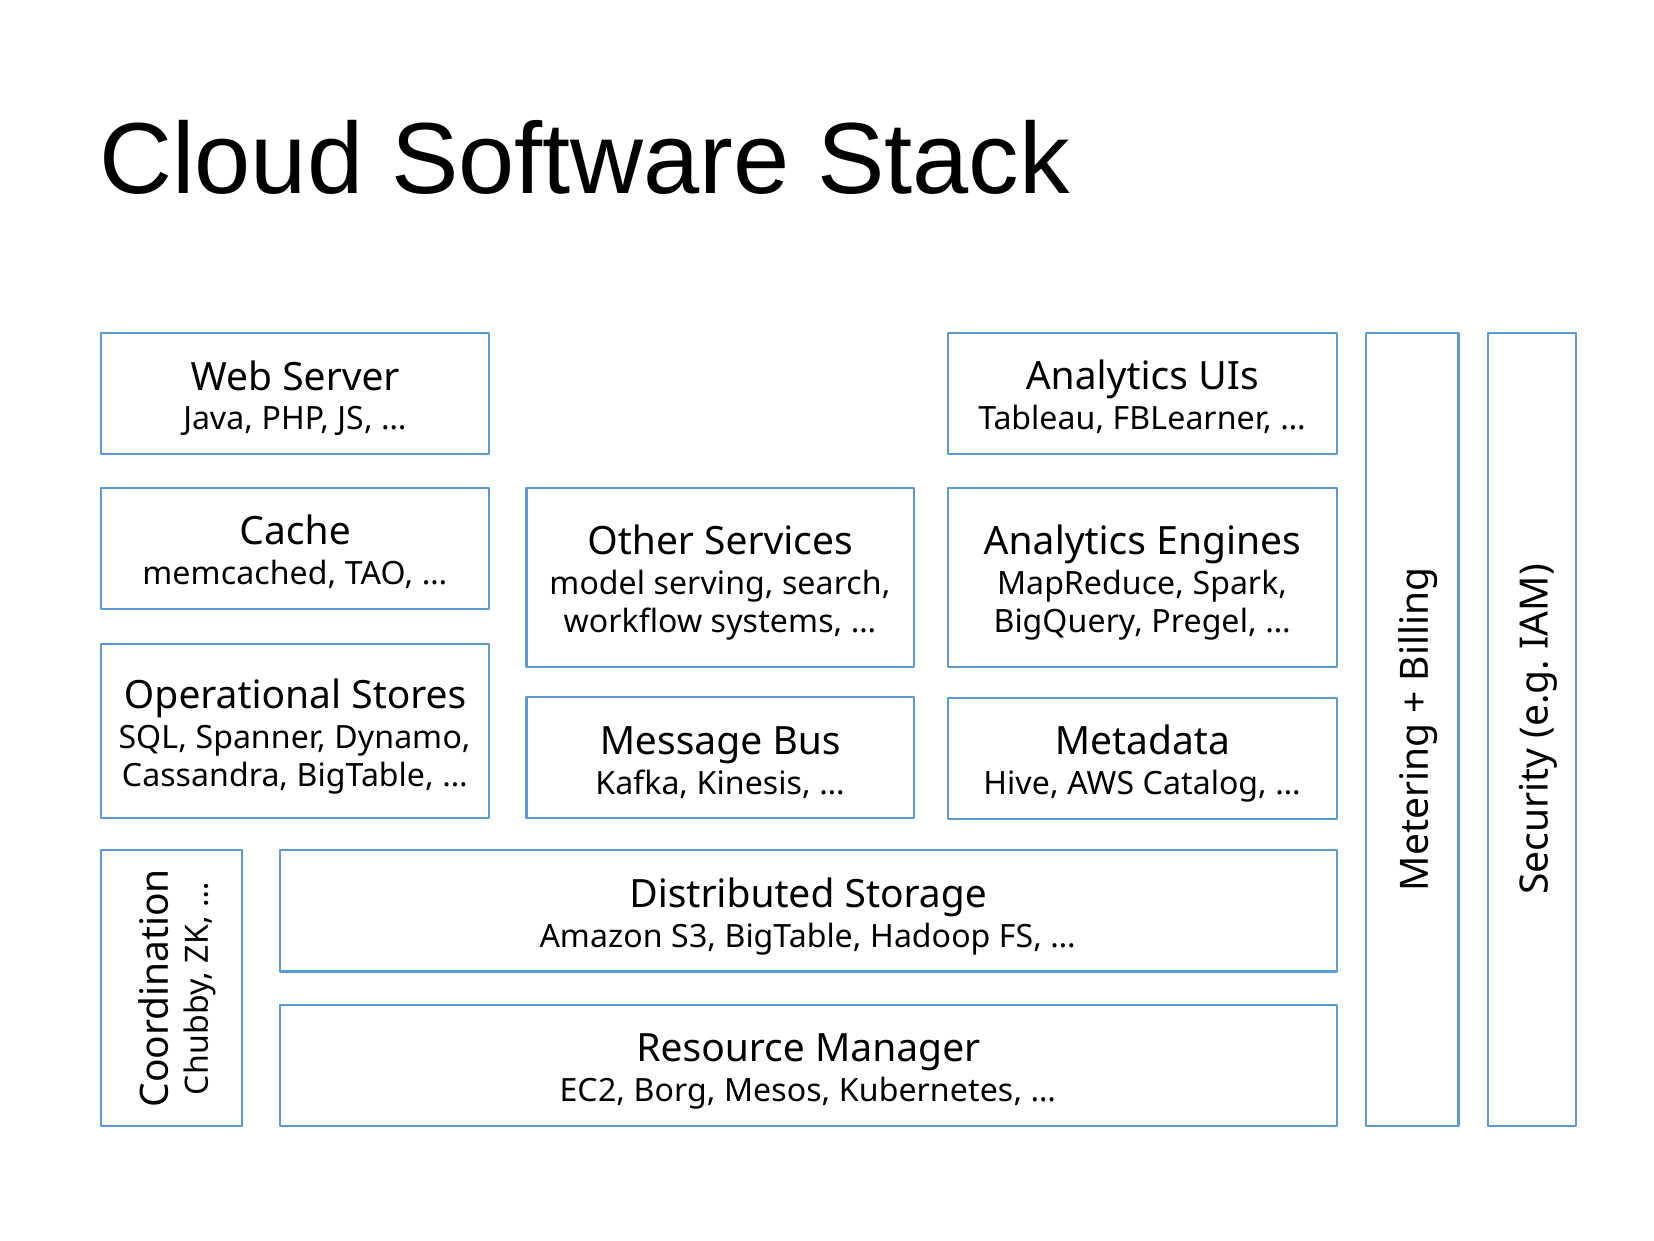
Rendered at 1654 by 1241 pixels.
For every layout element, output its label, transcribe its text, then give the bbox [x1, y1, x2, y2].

title Cloud Software Stack [82, 49, 1571, 257]
text_box Analytics Engines MapReduce, Spark, BigQuery, Pregel, … [948, 488, 1337, 667]
text_box Web Server Java, PHP, JS, … [101, 333, 489, 454]
text_box Resource Manager EC2, Borg, Mesos, Kubernetes, … [280, 1005, 1337, 1126]
text_box Metering + Billing [1366, 333, 1458, 1126]
text_box Security (e.g. IAM) [1488, 333, 1576, 1126]
text_box Operational Stores SQL, Spanner, Dynamo, Cassandra, BigTable, … [101, 644, 489, 818]
text_box Distributed Storage Amazon S3, BigTable, Hadoop FS, … [280, 850, 1337, 972]
text_box Message Bus Kafka, Kinesis, … [526, 697, 914, 818]
text_box Analytics UIs Tableau, FBLearner, … [948, 333, 1337, 454]
text_box Coordination Chubby, ZK, … [101, 850, 242, 1126]
text_box Metadata Hive, AWS Catalog, … [948, 698, 1337, 819]
text_box Cache memcached, TAO, … [101, 488, 489, 609]
text_box Other Services model serving, search, workflow systems, … [526, 488, 914, 667]
